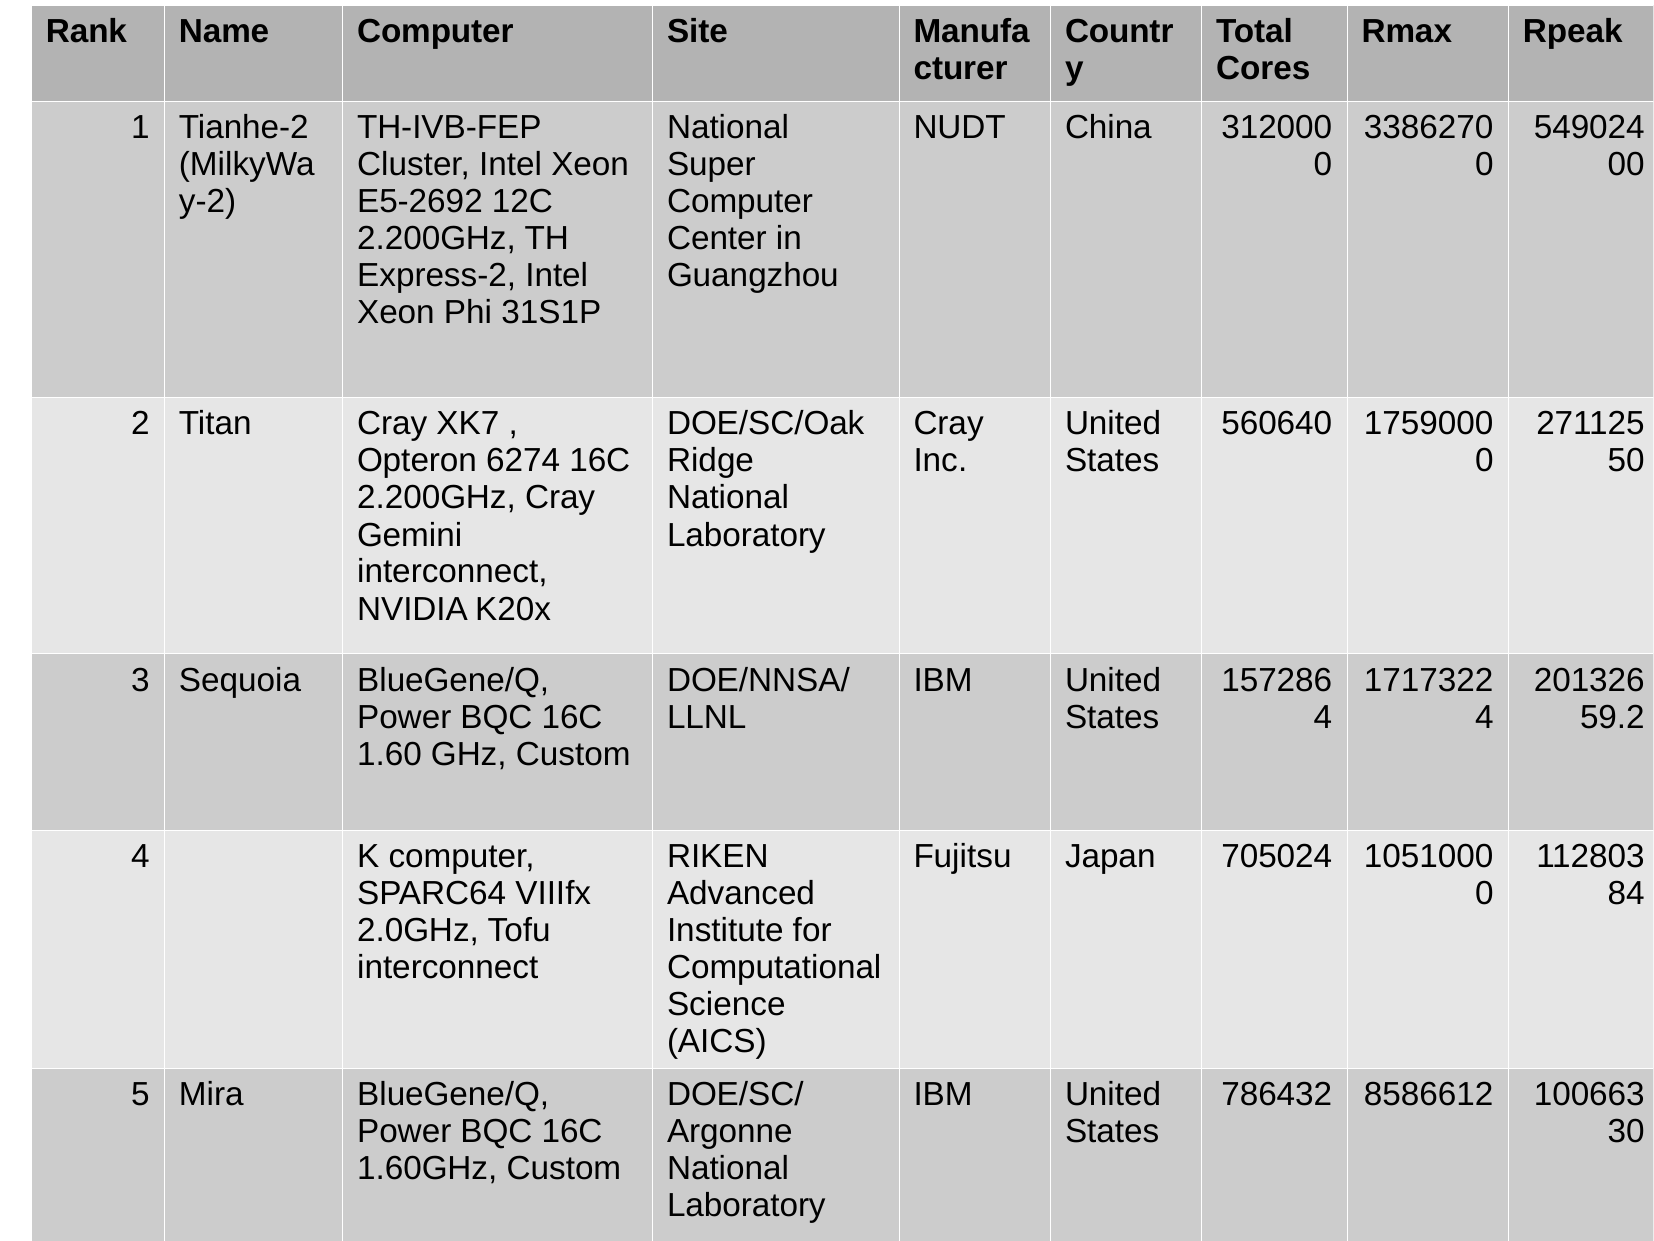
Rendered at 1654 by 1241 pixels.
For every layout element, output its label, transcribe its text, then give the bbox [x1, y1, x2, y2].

table_header Site [653, 6, 899, 101]
table_cell 17173224 [1348, 654, 1508, 830]
table_cell 1 [32, 102, 164, 397]
table_cell IBM [900, 654, 1050, 830]
table_cell 3 [32, 654, 164, 830]
table_cell Sequoia [165, 654, 342, 830]
table_cell NUDT [900, 102, 1050, 397]
table_cell 1572864 [1202, 654, 1347, 830]
table_cell United States [1051, 1069, 1201, 1241]
table_cell Titan [165, 398, 342, 653]
table_cell DOE/NNSA/LLNL [653, 654, 899, 830]
table_cell National Super Computer Center in Guangzhou [653, 102, 899, 397]
table_cell 4 [32, 831, 164, 1068]
table_cell K computer, SPARC64 VIIIfx 2.0GHz, Tofu interconnect [343, 831, 652, 1068]
table_cell 27112550 [1509, 398, 1654, 653]
table_cell 3120000 [1202, 102, 1347, 397]
table_cell RIKEN Advanced Institute for Computational Science (AICS) [653, 831, 899, 1068]
table_cell DOE/SC/Argonne National Laboratory [653, 1069, 899, 1241]
table_header Name [165, 6, 342, 101]
table_cell United States [1051, 398, 1201, 653]
table_cell 560640 [1202, 398, 1347, 653]
table_cell Mira [165, 1069, 342, 1241]
table_header Manufacturer [900, 6, 1050, 101]
table_cell TH-IVB-FEP Cluster, Intel Xeon E5-2692 12C 2.200GHz, TH Express-2, Intel Xeon Phi 31S1P [343, 102, 652, 397]
table_cell 33862700 [1348, 102, 1508, 397]
table_cell [165, 831, 342, 1068]
table_cell DOE/SC/Oak Ridge National Laboratory [653, 398, 899, 653]
table_header Rank [32, 6, 164, 101]
table_cell 11280384 [1509, 831, 1654, 1068]
table_cell Cray Inc. [900, 398, 1050, 653]
table_cell IBM [900, 1069, 1050, 1241]
table_header Rmax [1348, 6, 1508, 101]
table_cell 5 [32, 1069, 164, 1241]
table_cell 10510000 [1348, 831, 1508, 1068]
table_header Computer [343, 6, 652, 101]
table_cell Tianhe-2 (MilkyWay-2) [165, 102, 342, 397]
table_cell 10066330 [1509, 1069, 1654, 1241]
table_cell 786432 [1202, 1069, 1347, 1241]
table_cell United States [1051, 654, 1201, 830]
table_cell 20132659.2 [1509, 654, 1654, 830]
table_cell Fujitsu [900, 831, 1050, 1068]
table_cell 54902400 [1509, 102, 1654, 397]
table_cell China [1051, 102, 1201, 397]
table_cell 705024 [1202, 831, 1347, 1068]
table_header Rpeak [1509, 6, 1654, 101]
table_header Country [1051, 6, 1201, 101]
table_header Total Cores [1202, 6, 1347, 101]
table_cell 2 [32, 398, 164, 653]
table_cell Cray XK7 , Opteron 6274 16C 2.200GHz, Cray Gemini interconnect, NVIDIA K20x [343, 398, 652, 653]
table_cell BlueGene/Q, Power BQC 16C 1.60GHz, Custom [343, 1069, 652, 1241]
table_cell BlueGene/Q, Power BQC 16C 1.60 GHz, Custom [343, 654, 652, 830]
table_cell 17590000 [1348, 398, 1508, 653]
table_cell 8586612 [1348, 1069, 1508, 1241]
table_cell Japan [1051, 831, 1201, 1068]
